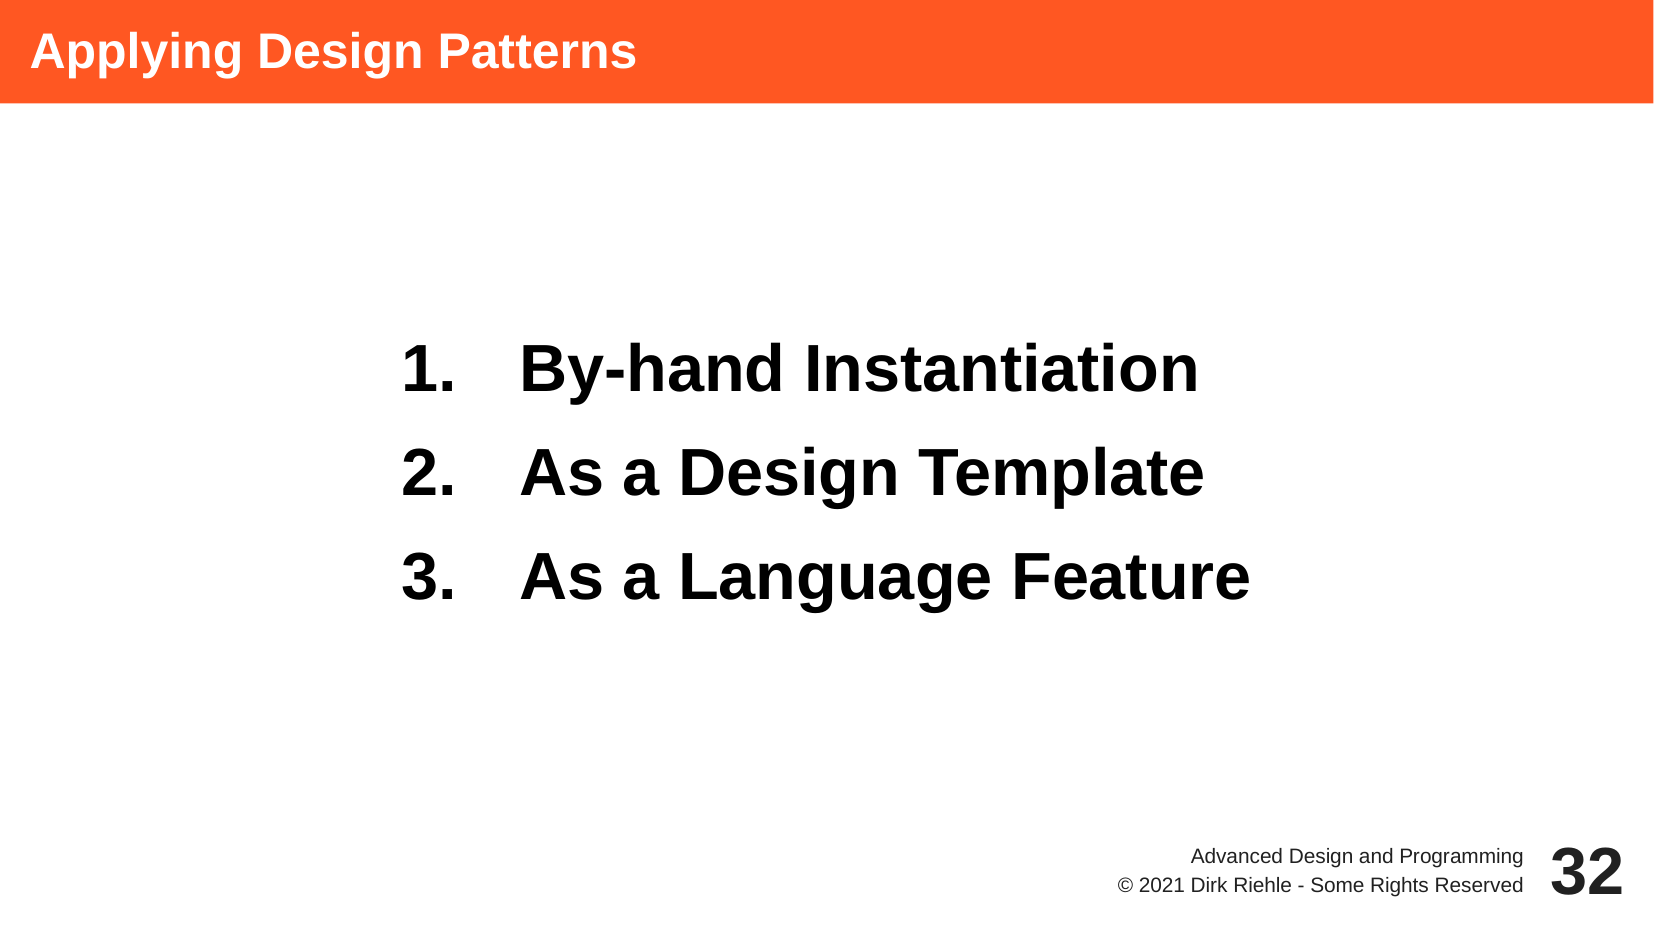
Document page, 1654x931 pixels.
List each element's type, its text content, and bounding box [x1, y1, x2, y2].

title Applying Design Patterns [0, 0, 1654, 104]
subtitle By-hand Instantiation As a Design Template As a Language Feature [29, 132, 1625, 813]
